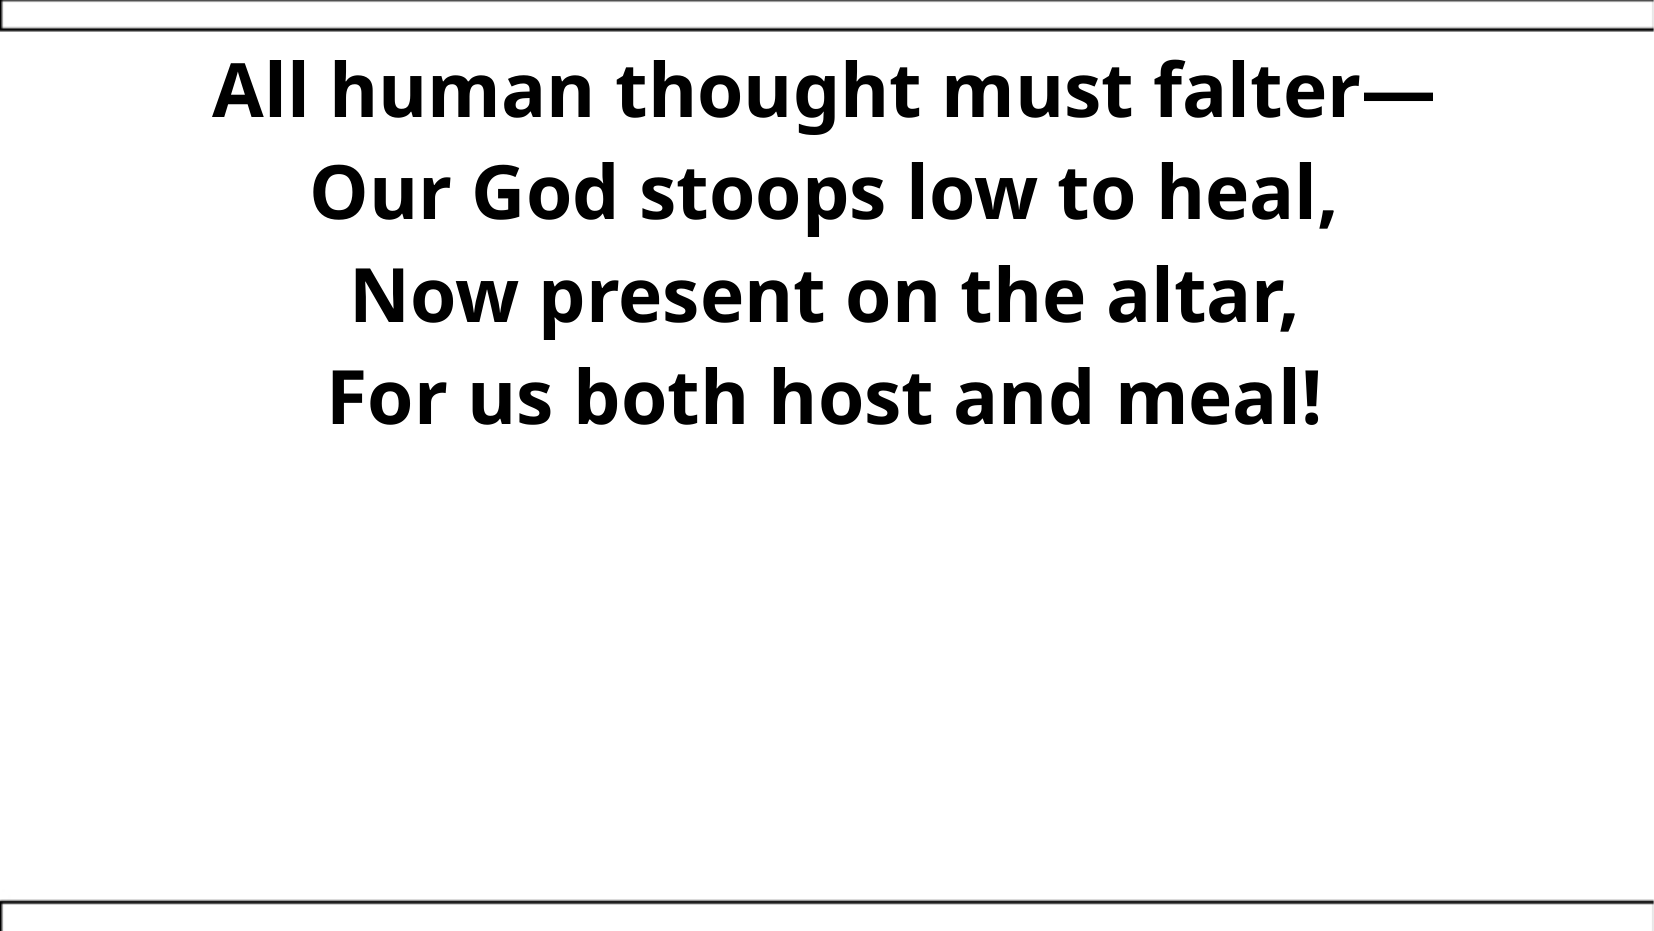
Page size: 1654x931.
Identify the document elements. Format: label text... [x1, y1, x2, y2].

picture [0, 0, 1654, 931]
text_box All human thought must falter— Our God stoops low to heal, Now present on the altar, For us both host and meal! [135, 30, 1516, 445]
